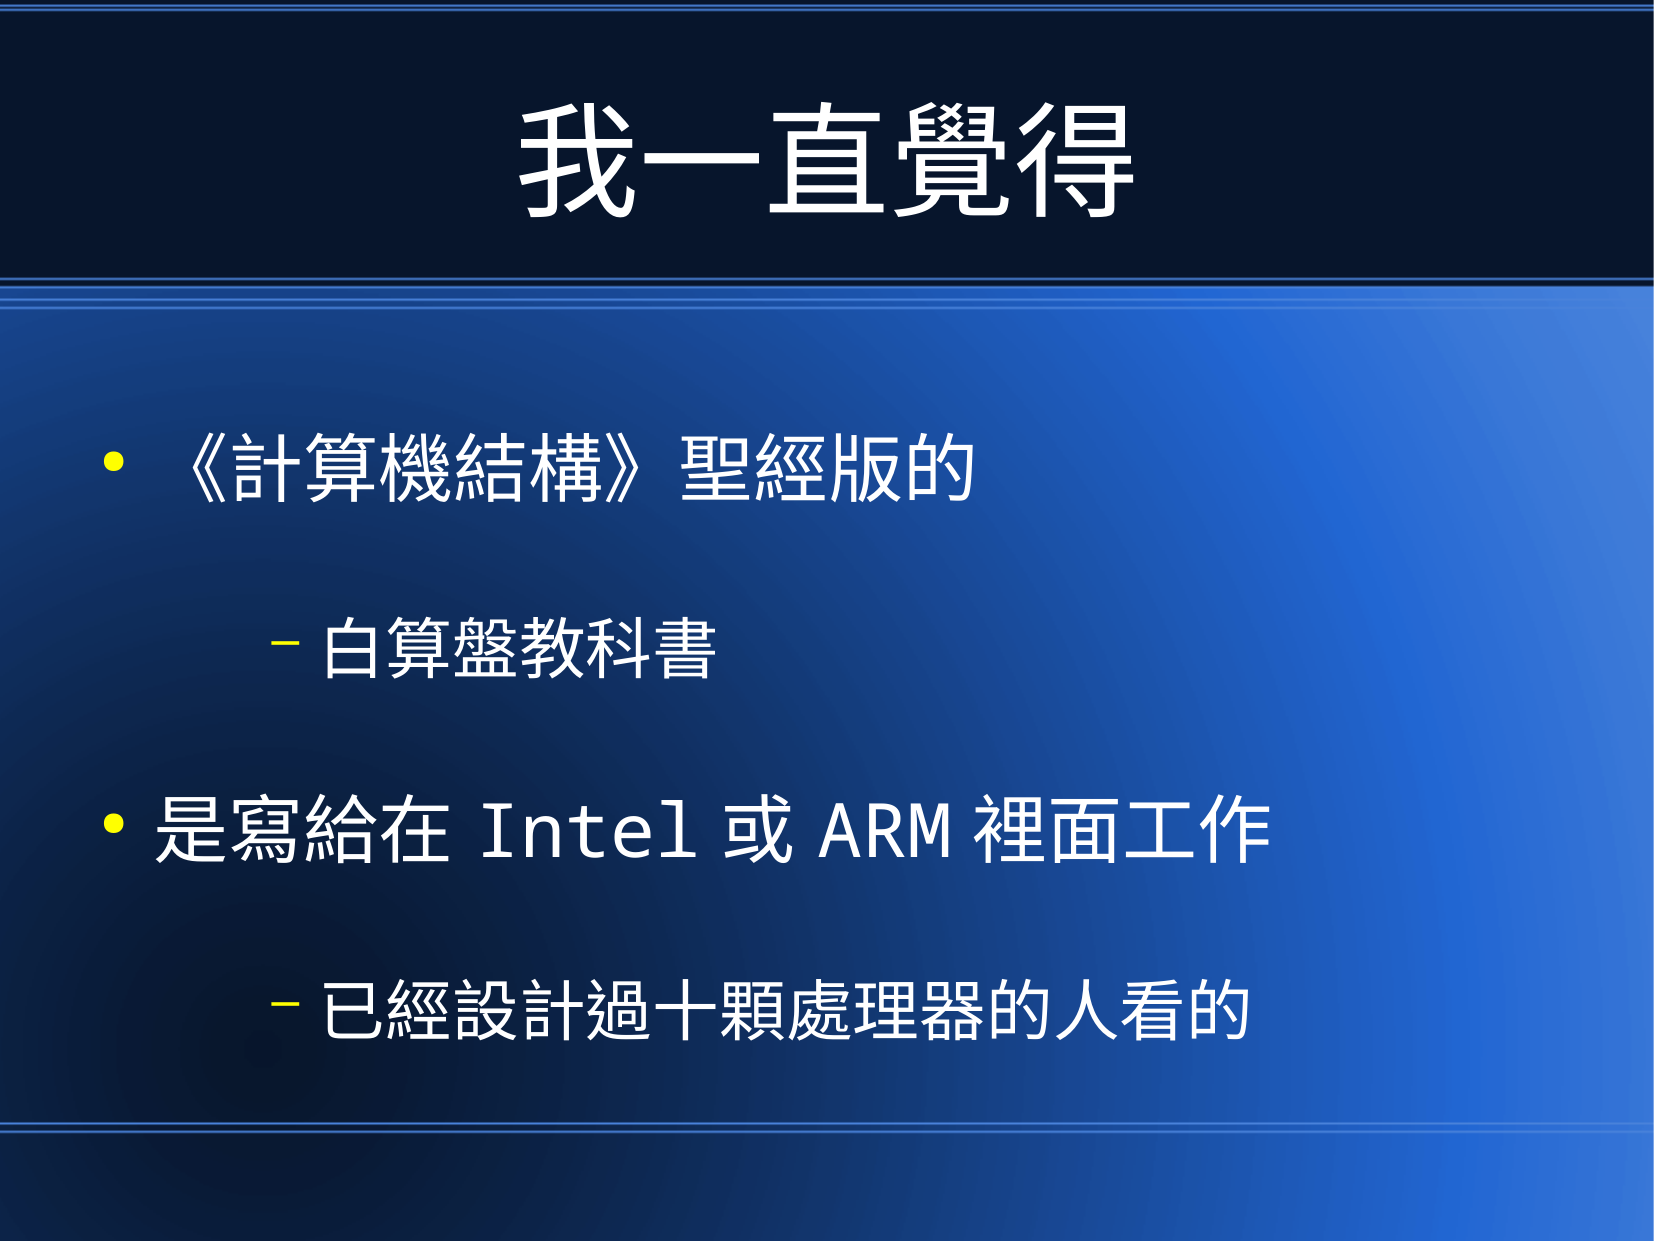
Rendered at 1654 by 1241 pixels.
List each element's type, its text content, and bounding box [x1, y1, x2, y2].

list 《計算機結構》聖經版的 白算盤教科書 是寫給在Intel或ARM裡面工作 已經設計過十顆處理器的人看的 [82, 355, 1571, 1241]
title 我一直覺得 [82, 49, 1571, 257]
picture [0, 0, 1654, 1241]
